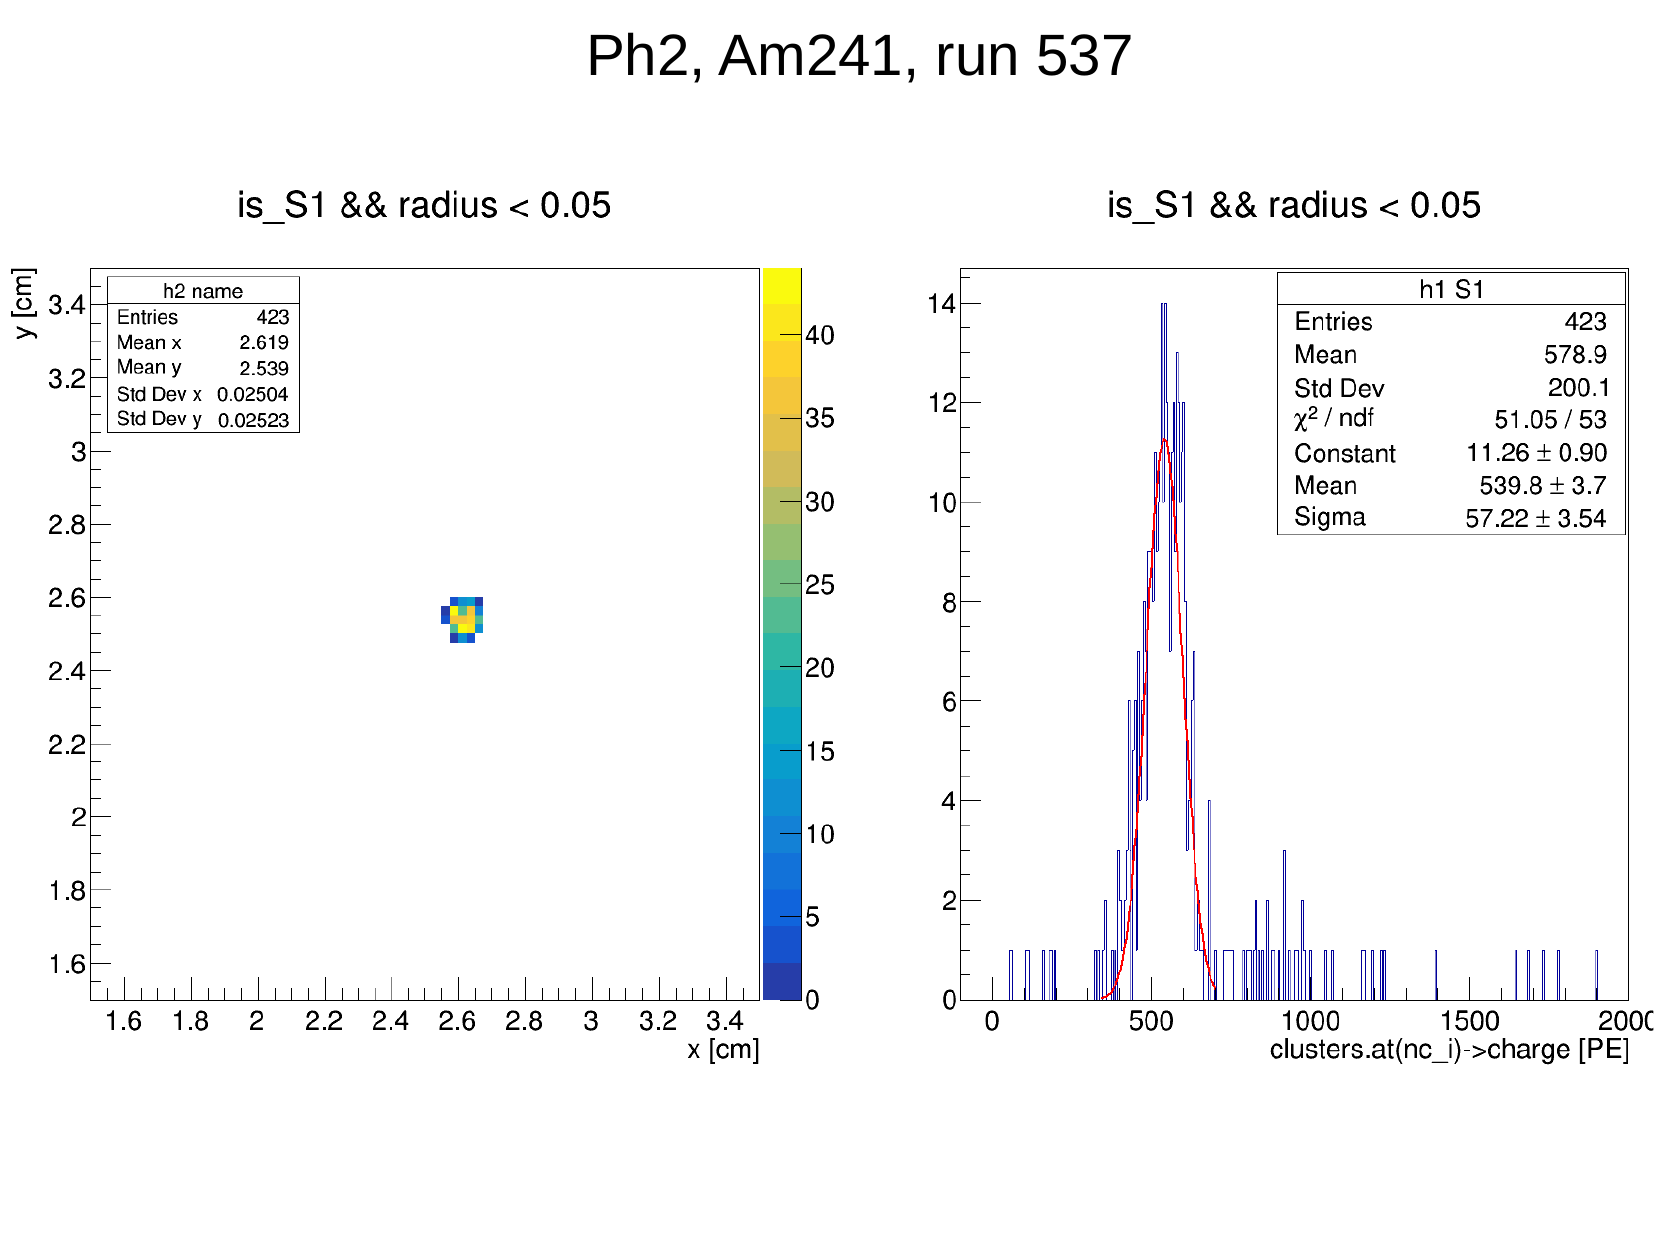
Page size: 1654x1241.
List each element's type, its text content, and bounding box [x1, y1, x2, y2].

picture [6, 180, 1654, 1067]
text_box Ph2, Am241, run 537 [519, 15, 1202, 151]
